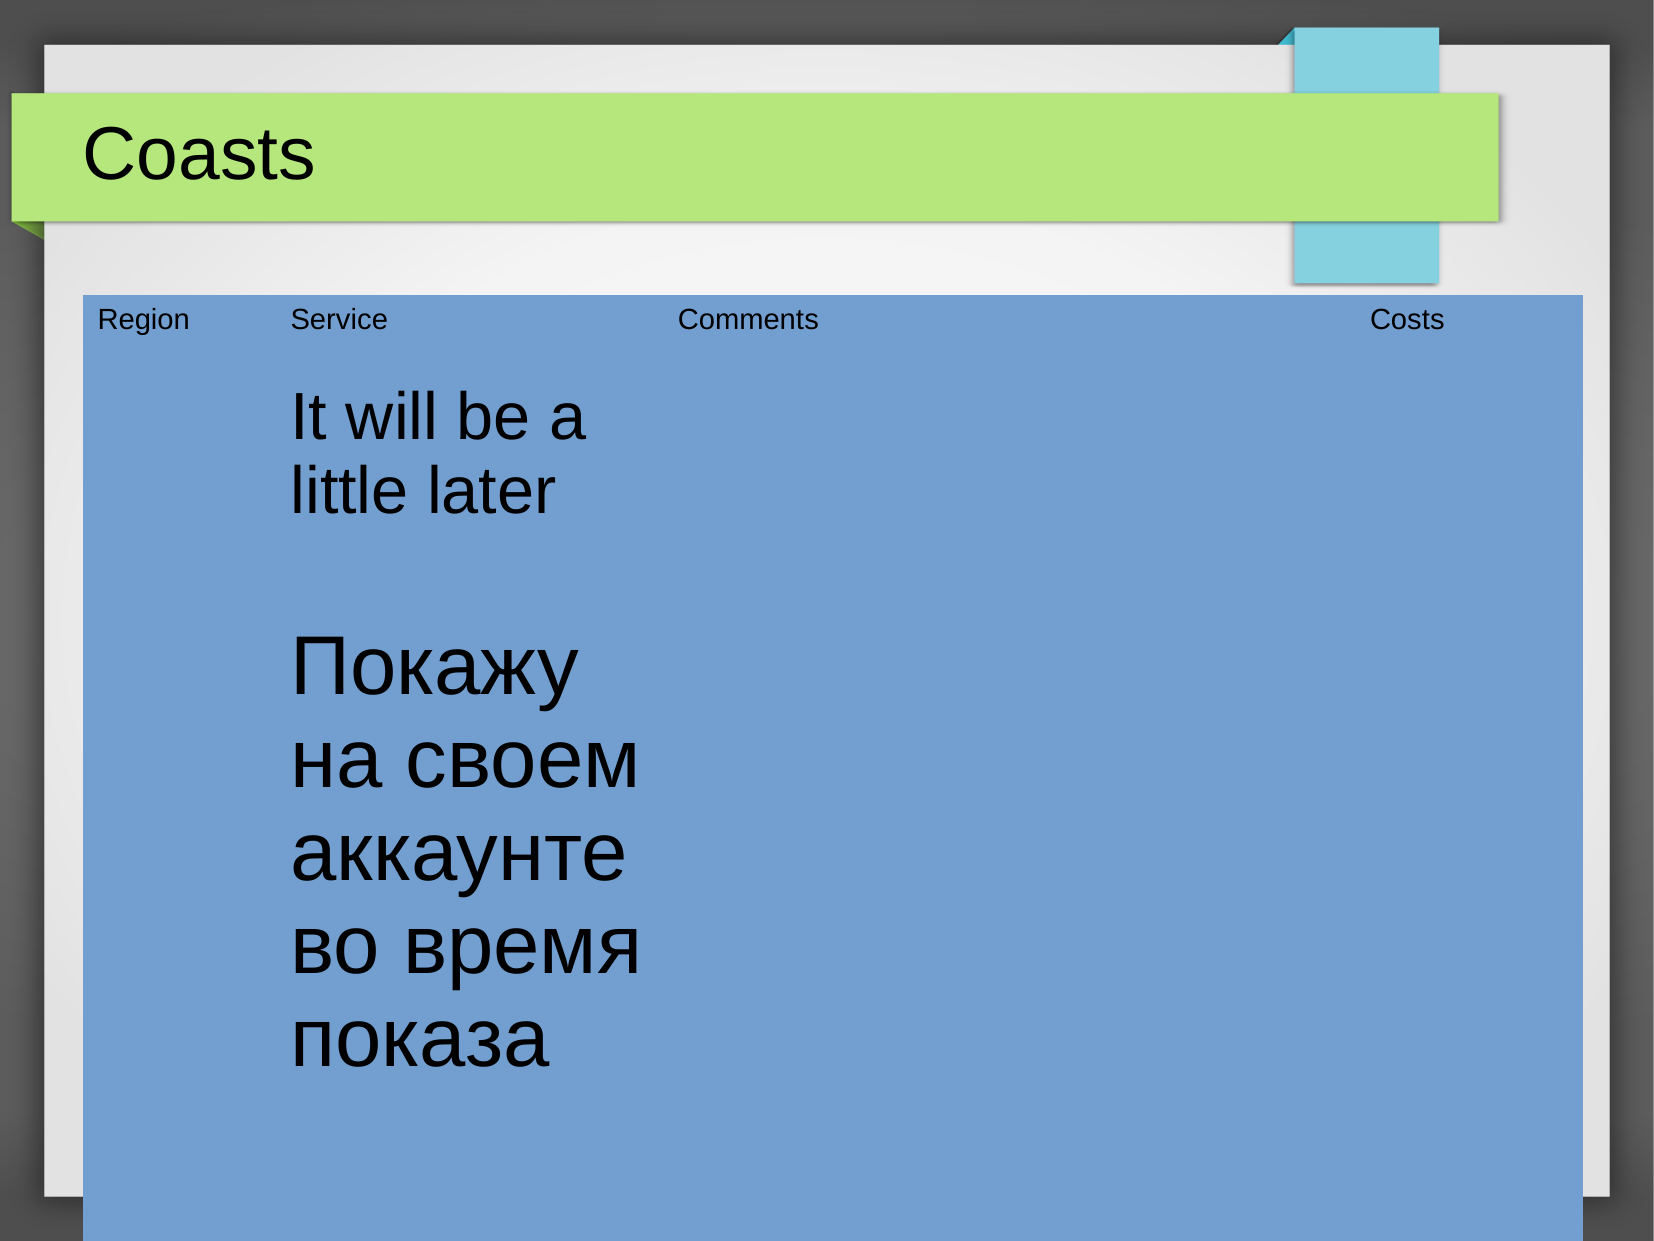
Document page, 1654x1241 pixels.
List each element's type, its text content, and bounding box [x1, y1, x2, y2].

title Coasts [82, 94, 1264, 213]
table_cell [663, 1168, 1355, 1241]
table_header Costs [1355, 295, 1583, 371]
table_cell [1355, 371, 1583, 536]
table_cell [663, 612, 1355, 1092]
table_cell [663, 536, 1355, 612]
table_cell [83, 1168, 276, 1241]
table_header Comments [663, 295, 1355, 371]
table_cell [1355, 1092, 1583, 1168]
table_cell [276, 1092, 663, 1168]
picture [0, 0, 1654, 1241]
table_cell [1355, 612, 1583, 1092]
table_header Service [276, 295, 663, 371]
table_header Region [83, 295, 276, 371]
table_cell [83, 536, 276, 612]
table_cell It will be a little later [276, 371, 663, 536]
table_cell [276, 536, 663, 612]
table_cell [663, 371, 1355, 536]
table_cell [276, 1168, 663, 1241]
table_cell [83, 612, 276, 1092]
table_cell [1355, 1168, 1583, 1241]
table_cell [663, 1092, 1355, 1168]
table_cell Покажу на своем аккаунте во время показа [276, 612, 663, 1092]
table_cell [83, 1092, 276, 1168]
table_cell [1355, 536, 1583, 612]
table_cell [83, 371, 276, 536]
